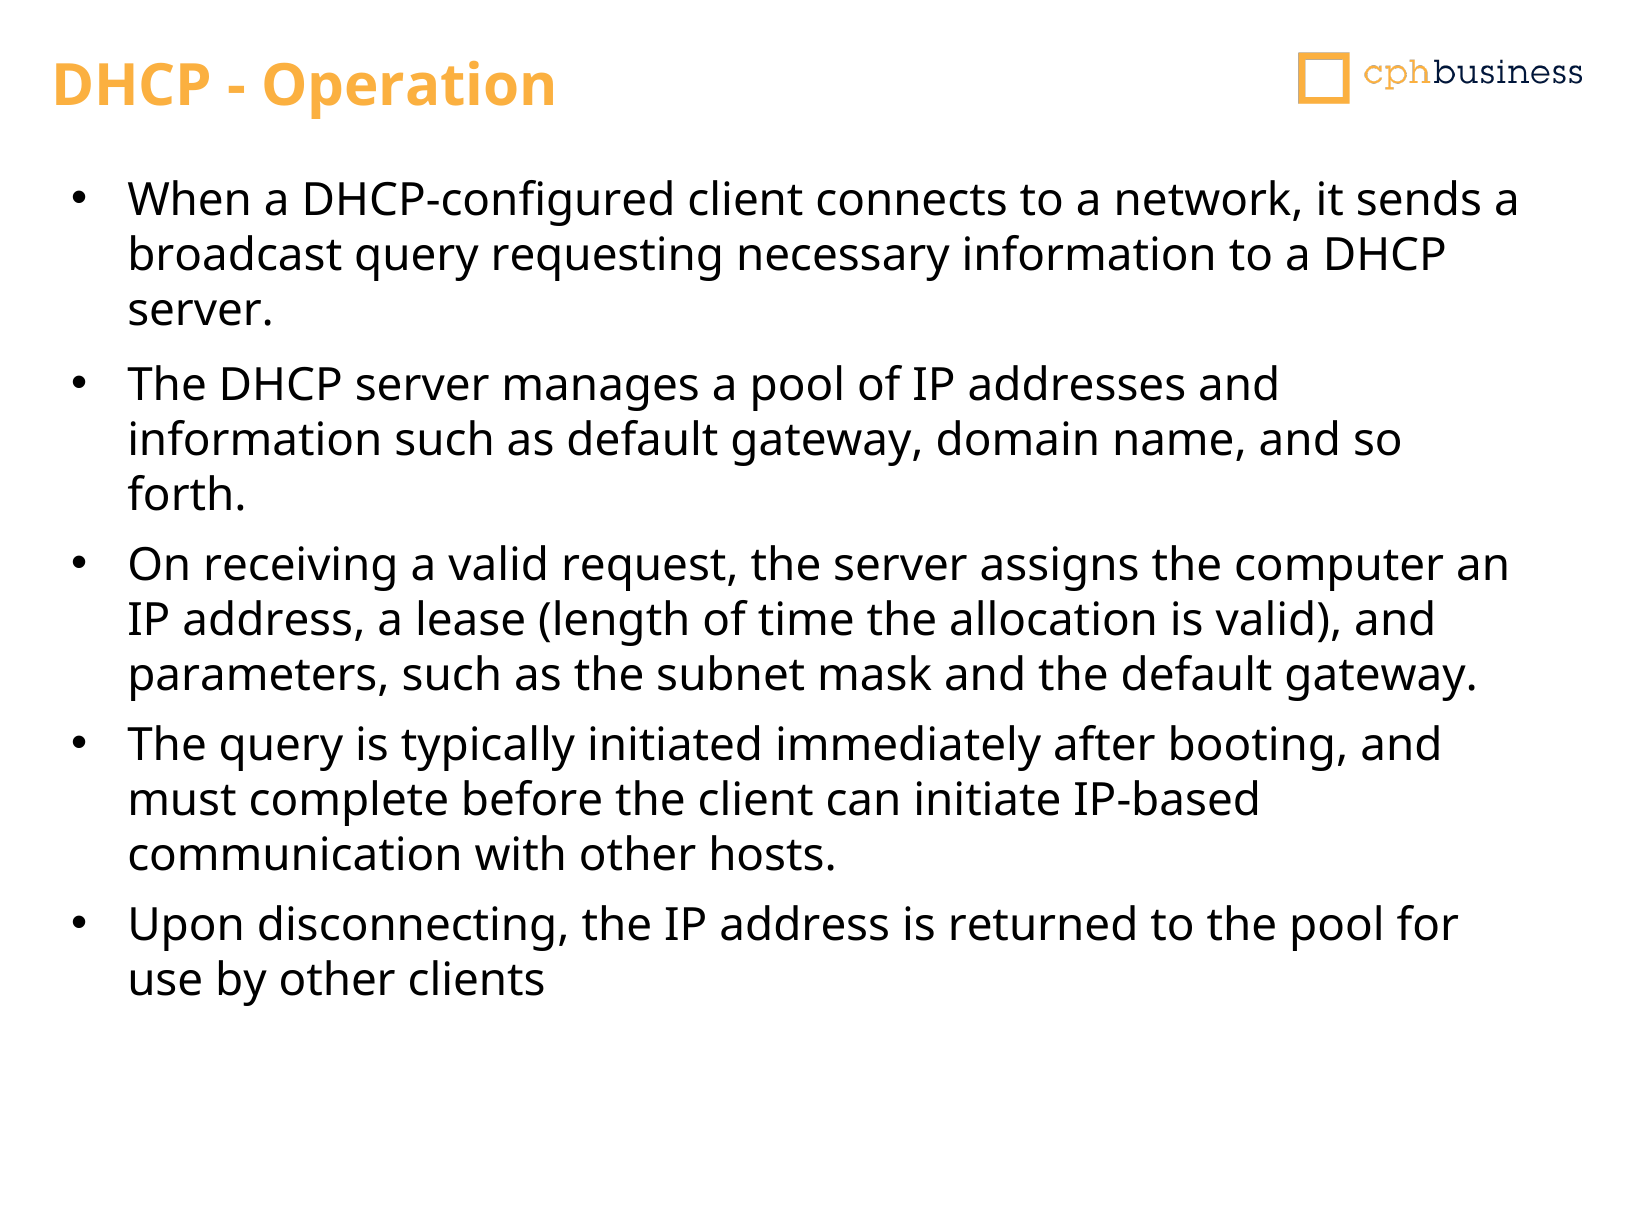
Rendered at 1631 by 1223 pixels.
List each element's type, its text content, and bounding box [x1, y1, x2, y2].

picture [1247, 1, 1631, 155]
text_box DHCP - Operation [36, 39, 1293, 163]
text_box When a DHCP-configured client connects to a network, it sends a broadcast query requesting necessary information to a DHCP server. The DHCP server manages a pool of IP addresses and information such as default gateway, domain name, and so forth. On receiving a valid request, the server assigns the computer an IP address, a lease (length of time the allocation is valid), and parameters, such as the subnet mask and the default gateway. The query is typically initiated immediately after booting, and must complete before the client can initiate IP-based communication with other hosts. Upon disconnecting, the IP address is returned to the pool for use by other clients [56, 161, 1546, 1013]
